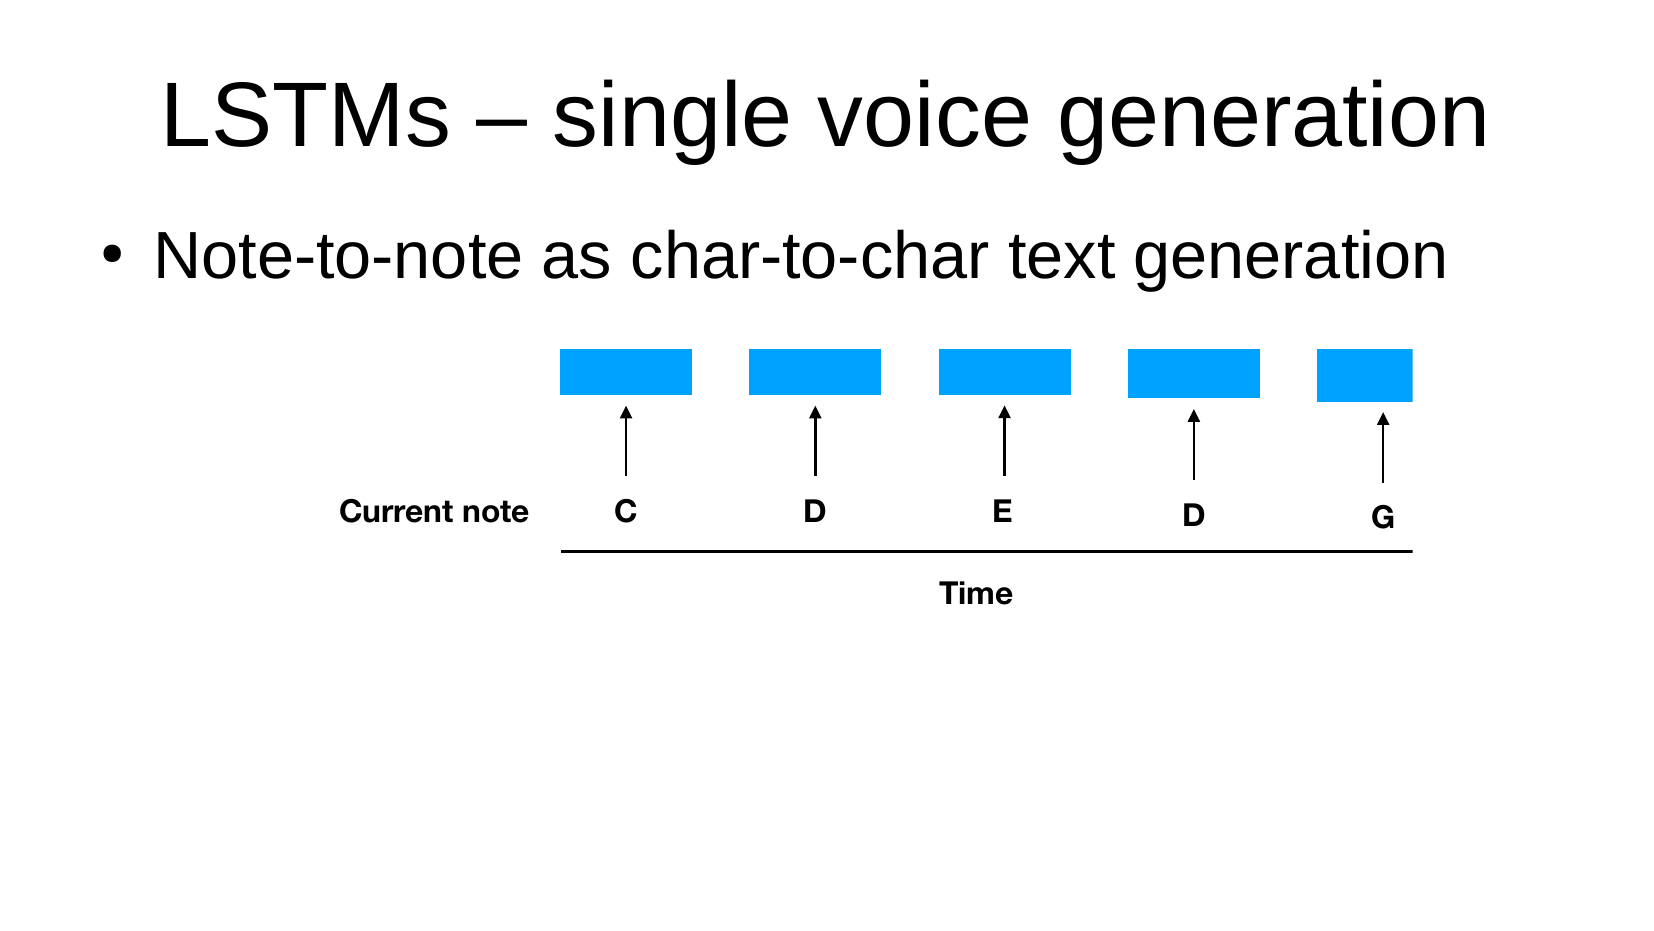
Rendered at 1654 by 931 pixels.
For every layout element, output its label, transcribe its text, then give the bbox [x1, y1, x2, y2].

picture [240, 349, 1413, 871]
list Note-to-note as char-to-char text generation [82, 217, 1571, 758]
title LSTMs – single voice generation [82, 37, 1571, 193]
